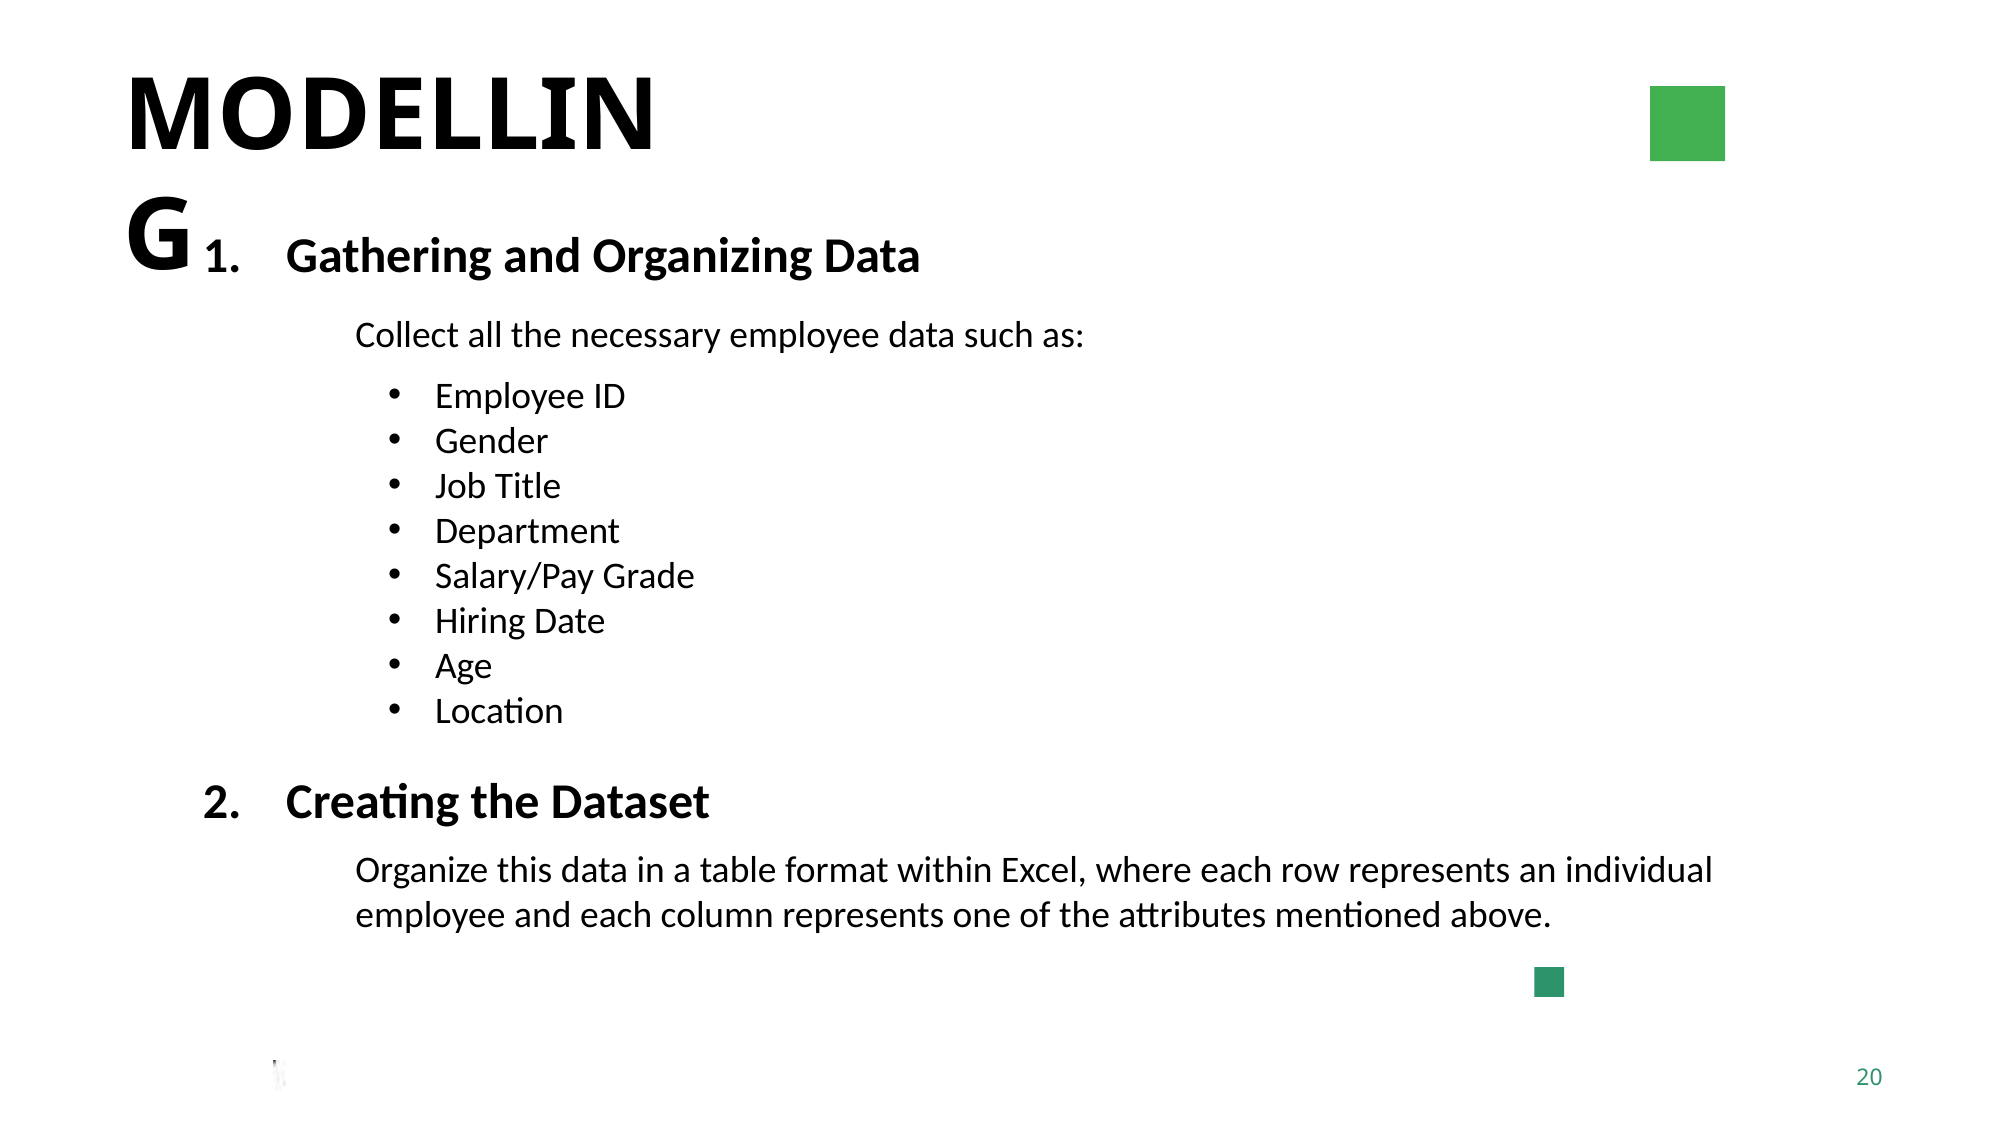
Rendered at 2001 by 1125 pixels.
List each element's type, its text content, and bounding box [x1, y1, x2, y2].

picture [273, 1060, 286, 1091]
text_box 1. Gathering and Organizing Data [187, 214, 1189, 291]
text_box [1534, 967, 1565, 997]
text_box Collect all the necessary employee data such as: [340, 302, 1342, 364]
text_box 2. Creating the Dataset [187, 761, 1189, 838]
text_box MODELLING [121, 47, 664, 173]
text_box Employee ID Gender Job Title Department Salary/Pay Grade Hiring Date Age Location [373, 363, 1449, 743]
text_box Organize this data in a table format within Excel, where each row represents an individual employee and each column represents one of the attributes mentioned above. [340, 837, 1762, 944]
text_box [1650, 86, 1726, 162]
text_box 20 [1849, 1061, 1888, 1094]
